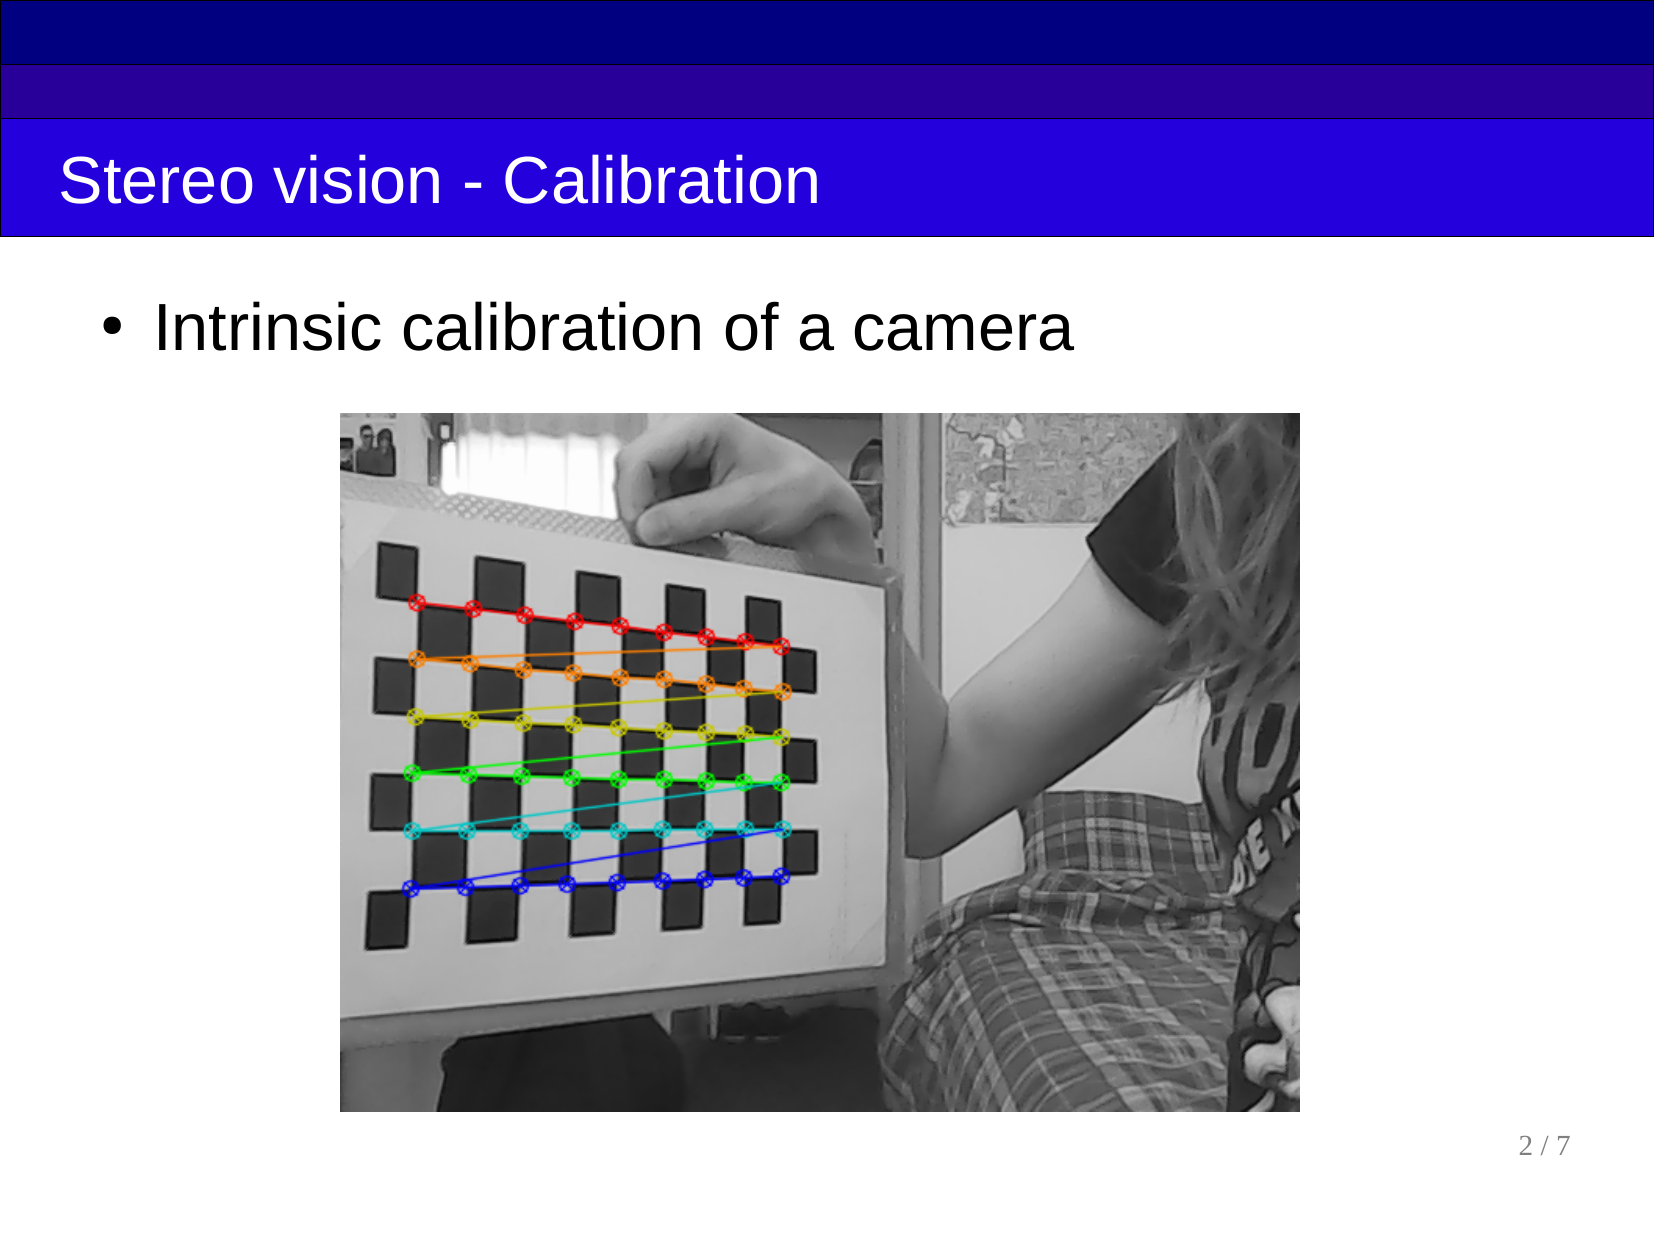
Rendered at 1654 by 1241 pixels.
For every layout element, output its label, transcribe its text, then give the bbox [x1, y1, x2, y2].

picture [340, 413, 1300, 1112]
title Stereo vision - Calibration [59, 135, 1506, 225]
list Intrinsic calibration of a camera [82, 290, 1571, 1109]
